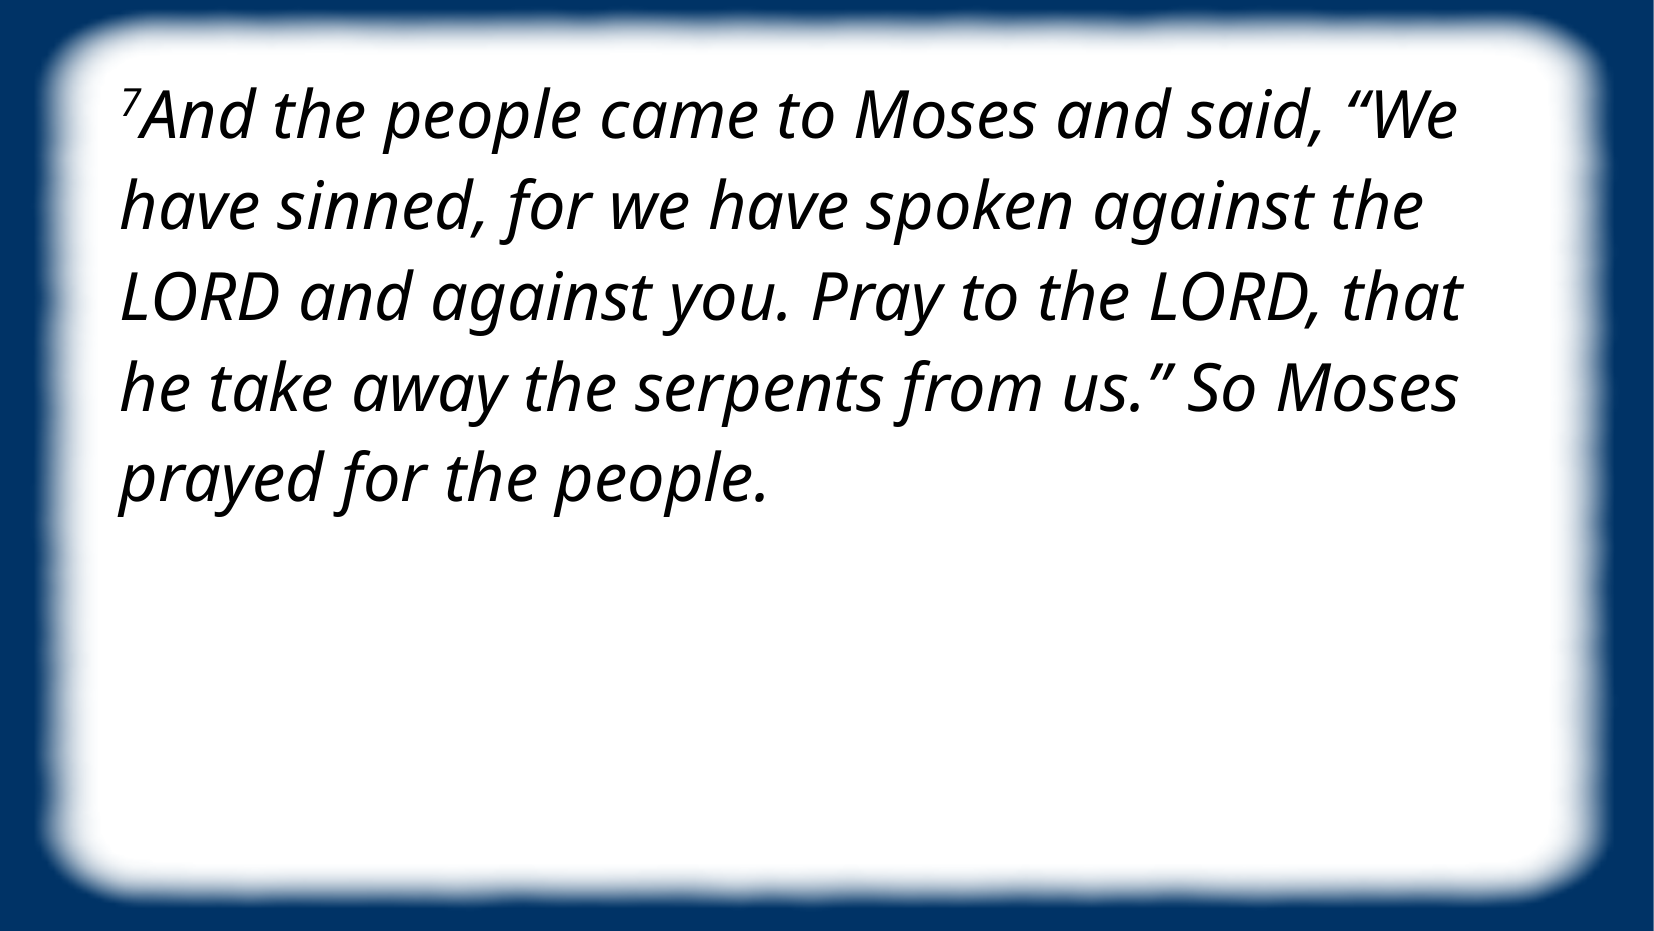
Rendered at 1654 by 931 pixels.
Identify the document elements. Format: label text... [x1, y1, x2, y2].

text_box 7And the people came to Moses and said, “We have sinned, for we have spoken against the LORD and against you. Pray to the LORD, that he take away the serpents from us.” So Moses prayed for the people. [105, 60, 1531, 519]
picture [0, 0, 1654, 931]
